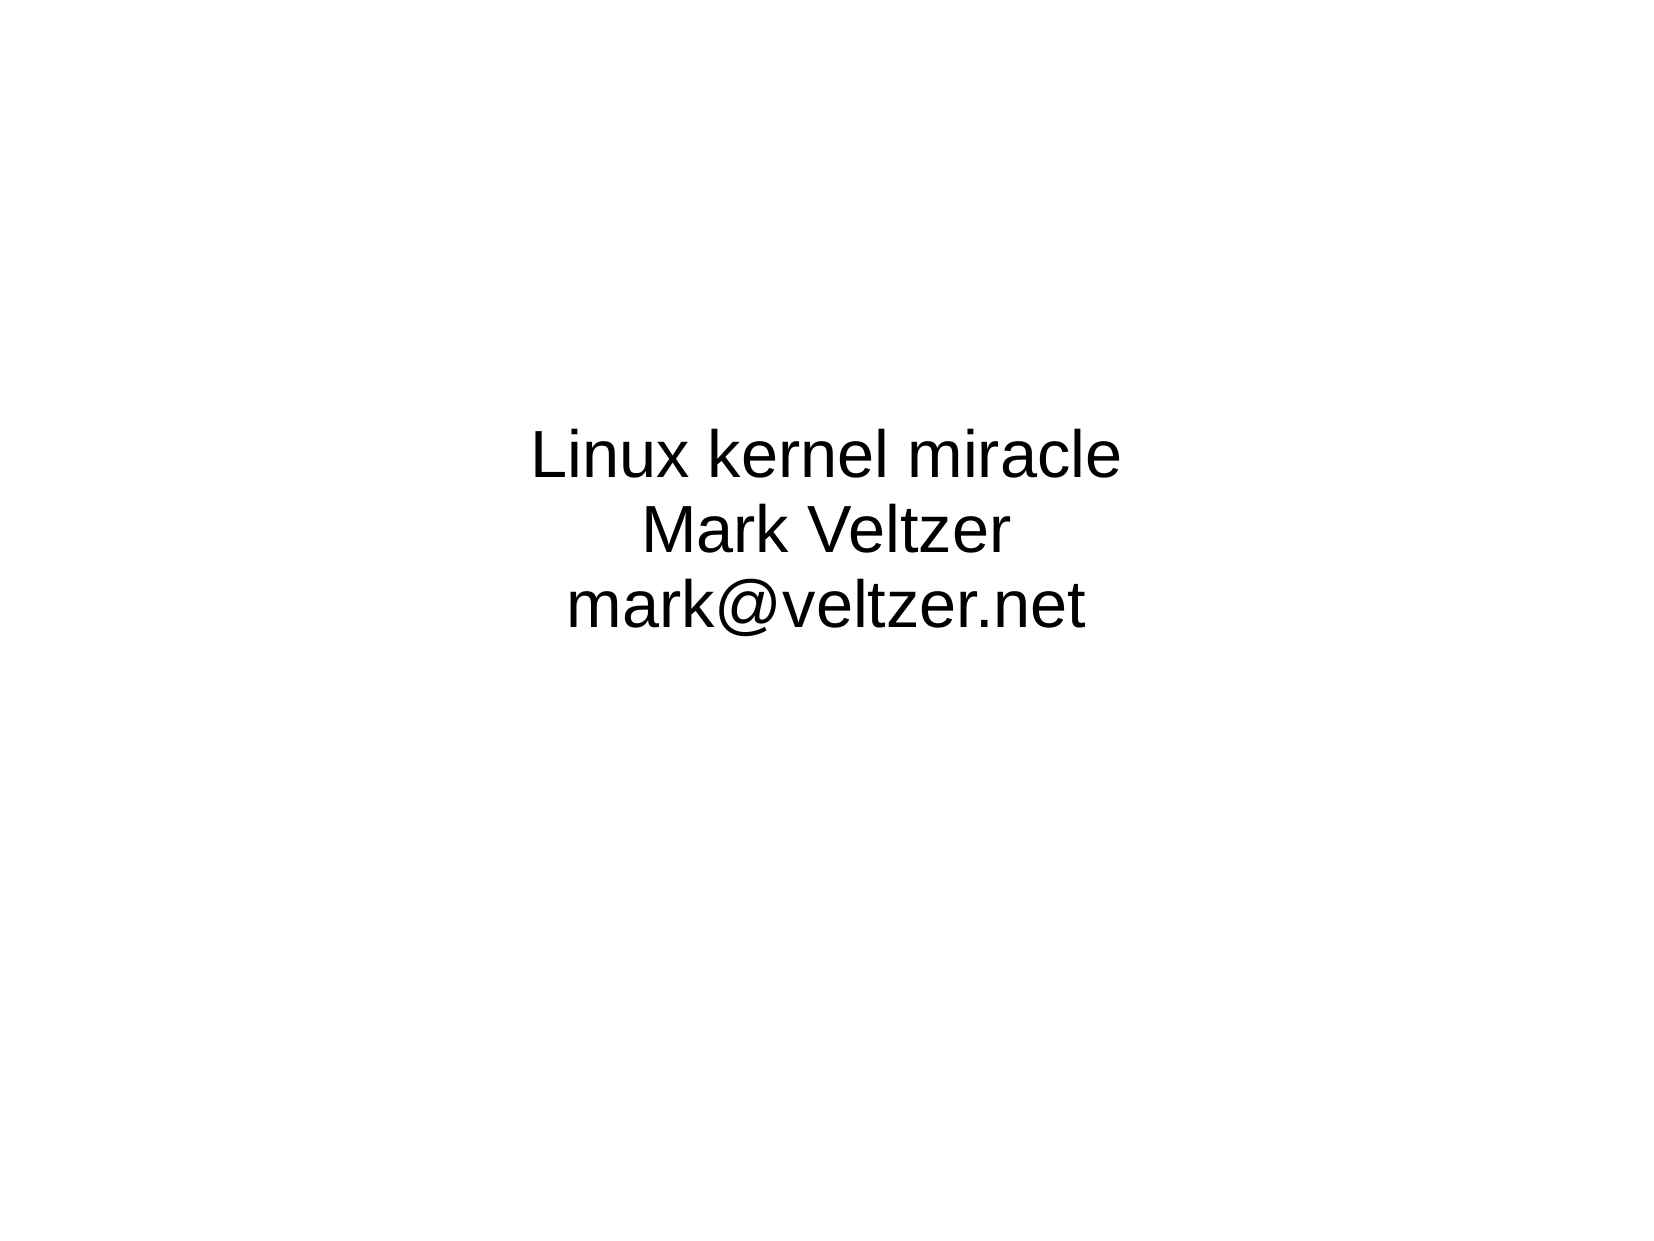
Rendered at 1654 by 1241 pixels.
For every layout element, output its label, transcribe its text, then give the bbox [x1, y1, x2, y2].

subtitle Linux kernel miracle Mark Veltzer mark@veltzer.net [82, 49, 1571, 1010]
